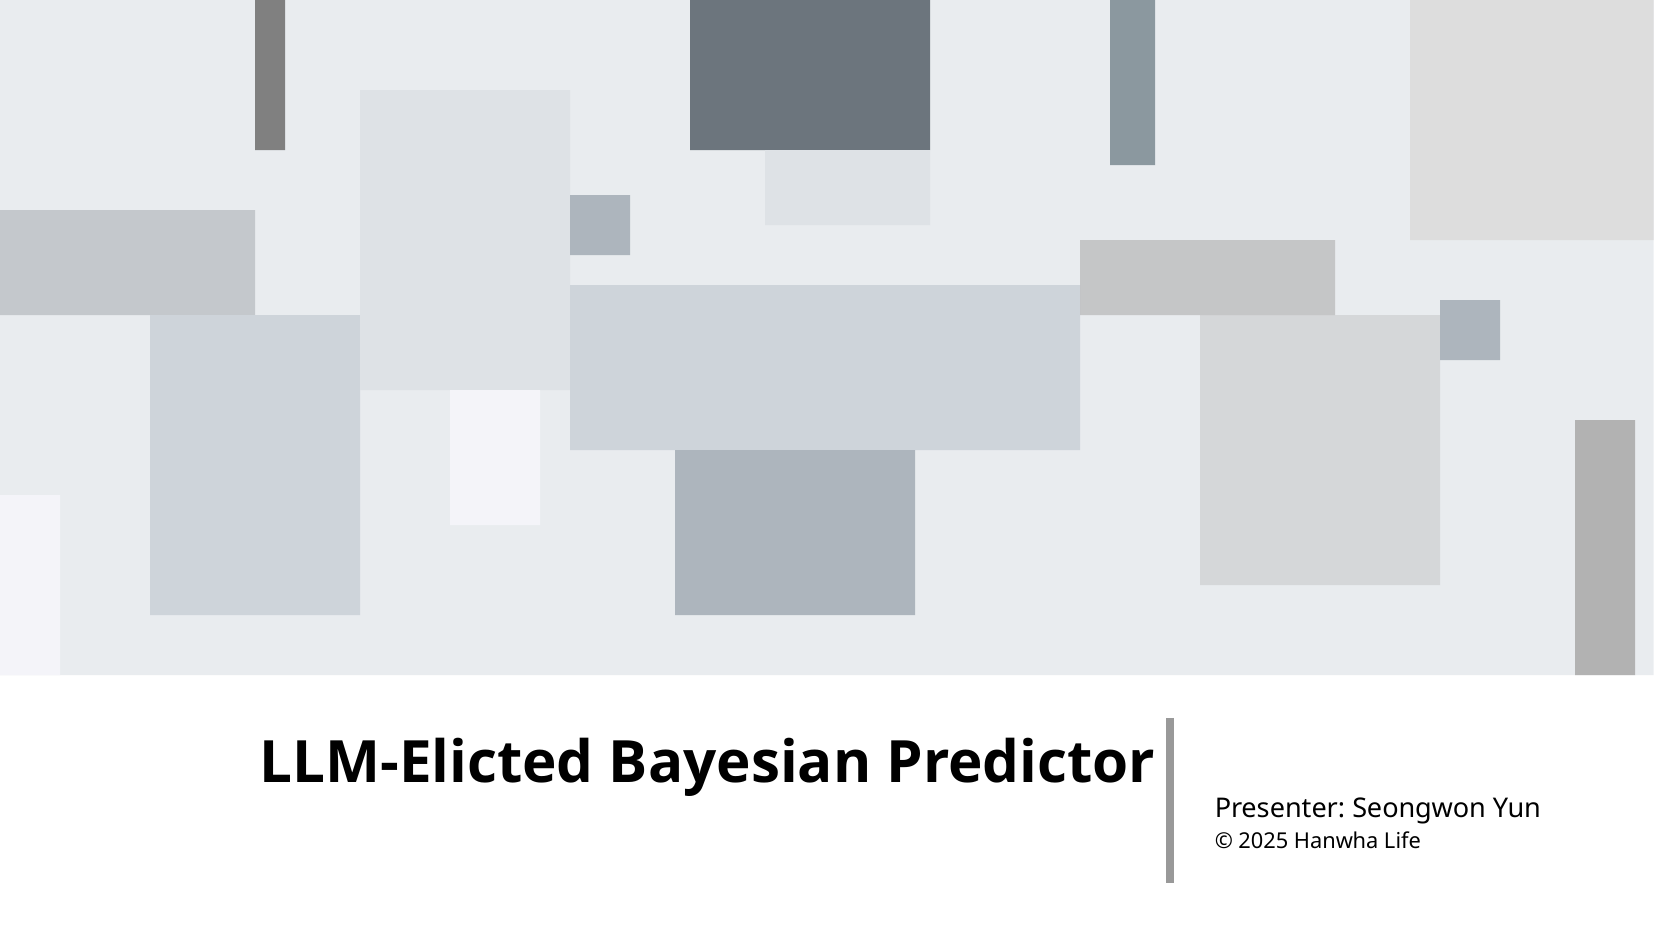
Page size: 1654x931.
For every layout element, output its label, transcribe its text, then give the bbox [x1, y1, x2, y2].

text_box Presenter: Seongwon Yun © 2025 Hanwha Life [1200, 781, 1591, 863]
text_box LLM-Elicted Bayesian Predictor [0, 712, 1171, 931]
